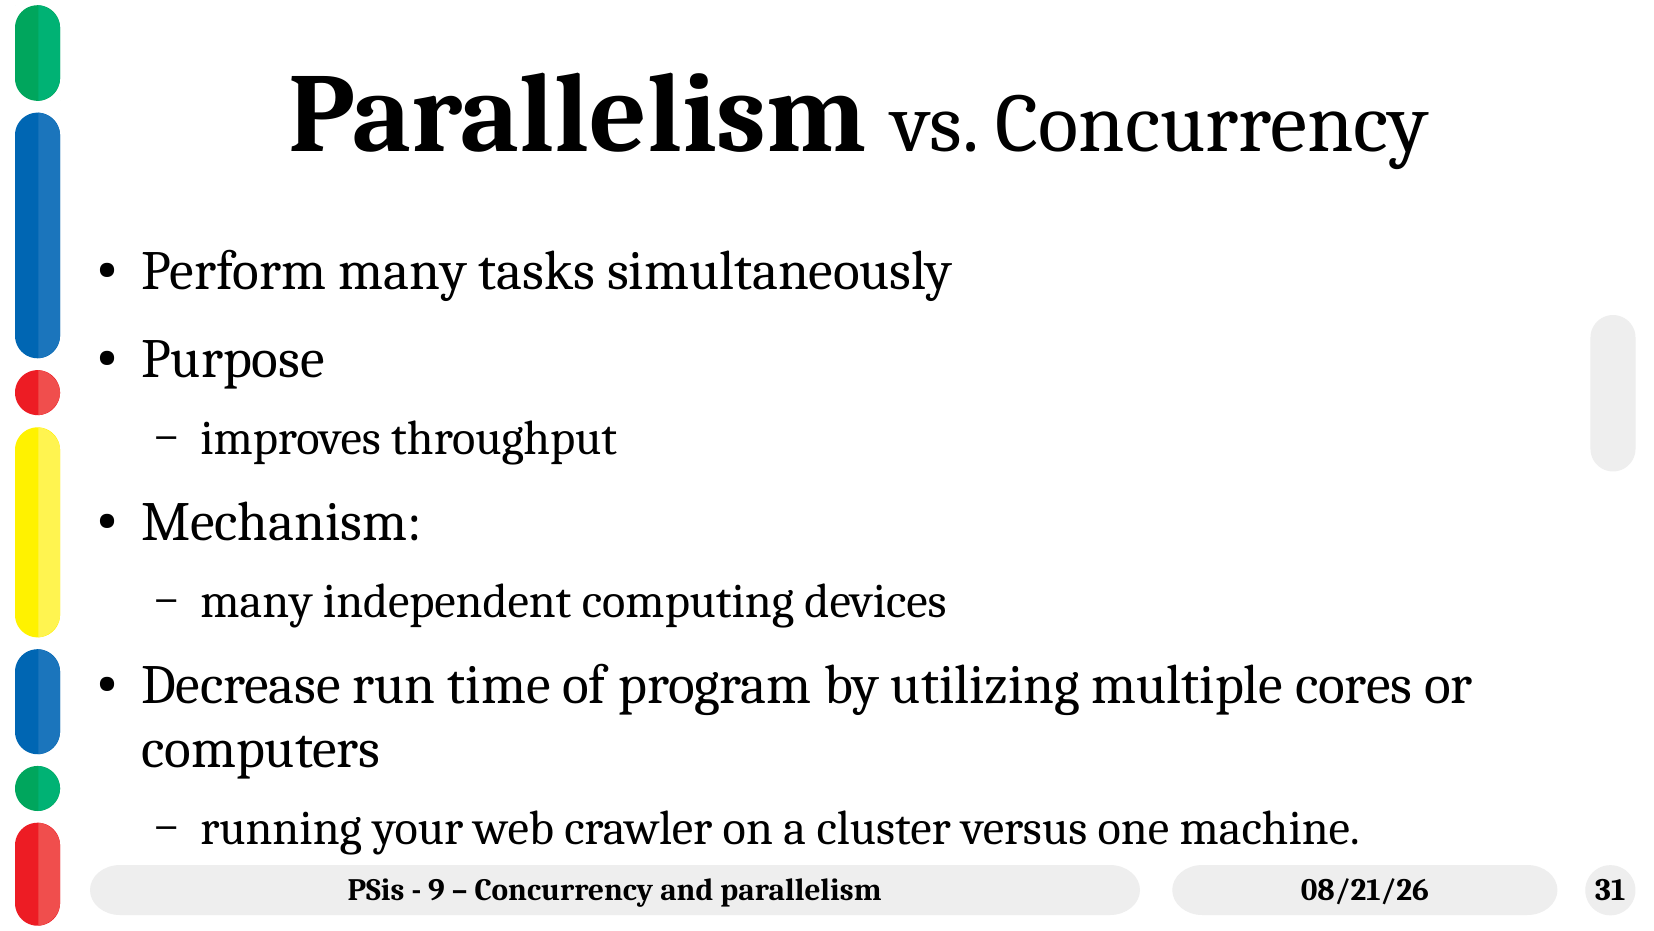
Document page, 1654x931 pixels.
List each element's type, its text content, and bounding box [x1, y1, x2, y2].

list Perform many tasks simultaneously Purpose improves throughput Mechanism: many independent computing devices Decrease run time of program by utilizing multiple cores or computers running your web crawler on a cluster versus one machine. [82, 240, 1571, 866]
title Parallelism vs. Concurrency [82, 48, 1636, 181]
